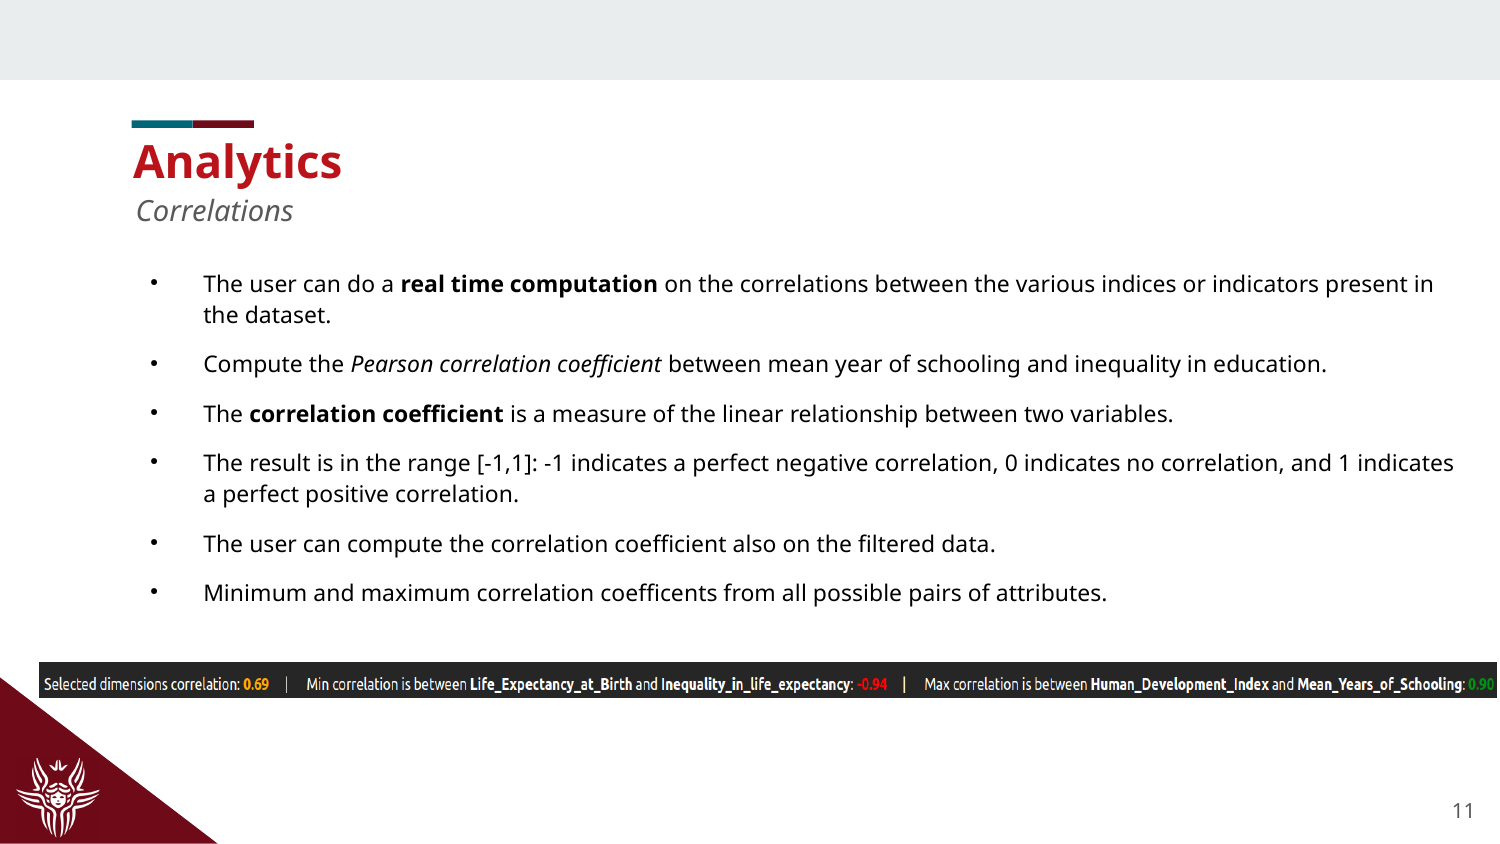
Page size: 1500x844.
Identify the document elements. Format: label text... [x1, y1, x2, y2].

slide_number <number> [1400, 779, 1491, 844]
picture [39, 662, 1497, 698]
picture [16, 758, 100, 839]
list Correlations [120, 172, 1382, 249]
title Analytics [118, 118, 1380, 206]
list The user can do a real time computation on the correlations between the various indices or indicators present in the dataset. Compute the Pearson correlation coefficient between mean year of schooling and inequality in education. The correlation coefficient is a measure of the linear relationship between two variables. The result is in the range [-1,1]: -1 indicates a perfect negative correlation, 0 indicates no correlation, and 1 indicates a perfect positive correlation. The user can compute the correlation coefficient also on the filtered data. Minimum and maximum correlation coefficents from all possible pairs of attributes. [117, 250, 1480, 583]
